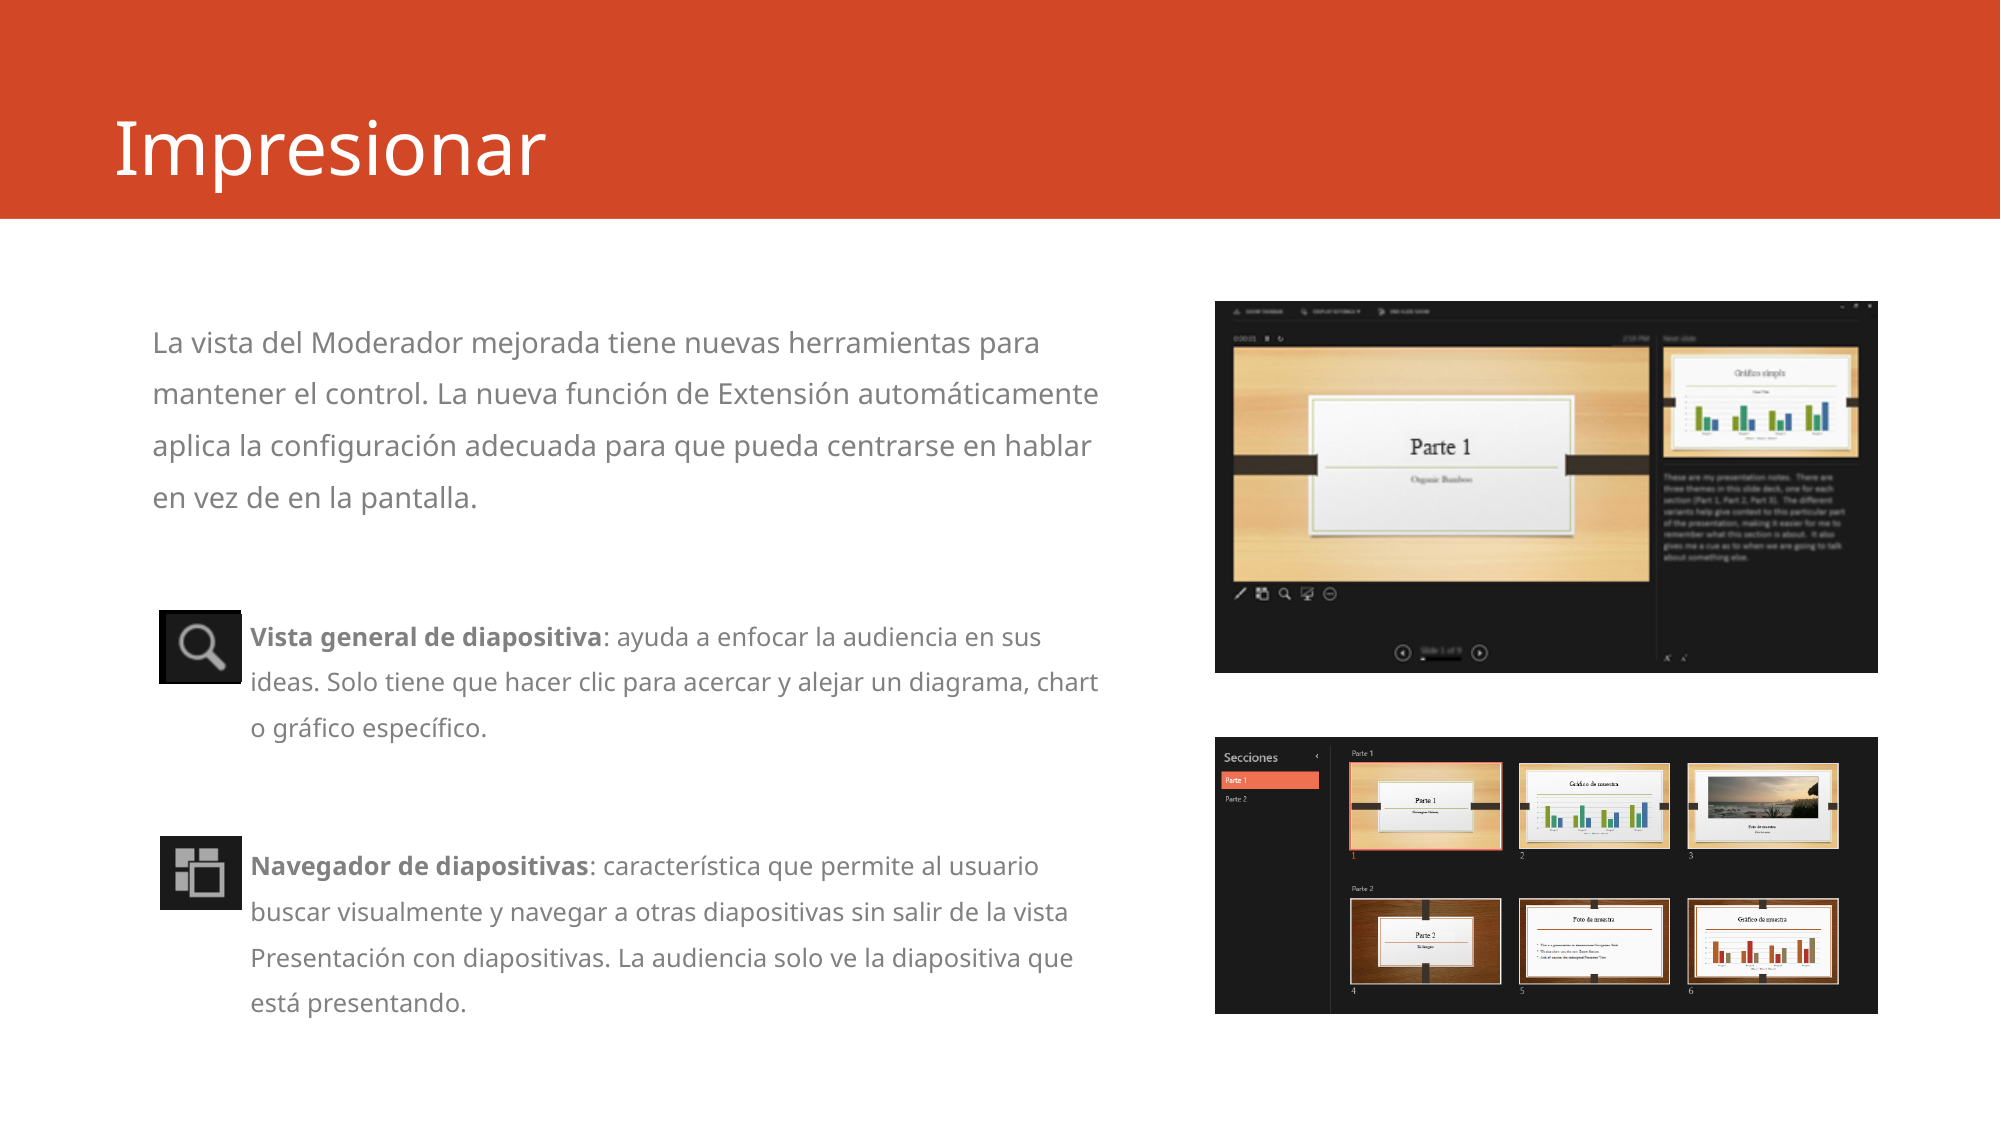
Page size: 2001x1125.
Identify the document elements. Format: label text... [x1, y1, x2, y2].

picture [1215, 301, 1878, 673]
title Impresionar [99, 0, 1863, 199]
picture [1215, 737, 1878, 1014]
picture [160, 836, 242, 910]
picture [159, 610, 242, 684]
list La vista del Moderador mejorada tiene nuevas herramientas para mantener el control. La nueva función de Extensión automáticamente aplica la configuración adecuada para que pueda centrarse en hablar en vez de en la pantalla. Vista general de diapositiva: ayuda a enfocar la audiencia en sus ideas. Solo tiene que hacer clic para acercar y alejar un diagrama, chart o gráfico específico. Navegador de diapositivas: característica que permite al usuario buscar visualmente y navegar a otras diapositivas sin salir de la vista Presentación con diapositivas. La audiencia solo ve la diapositiva que está presentando. [137, 299, 1138, 1027]
